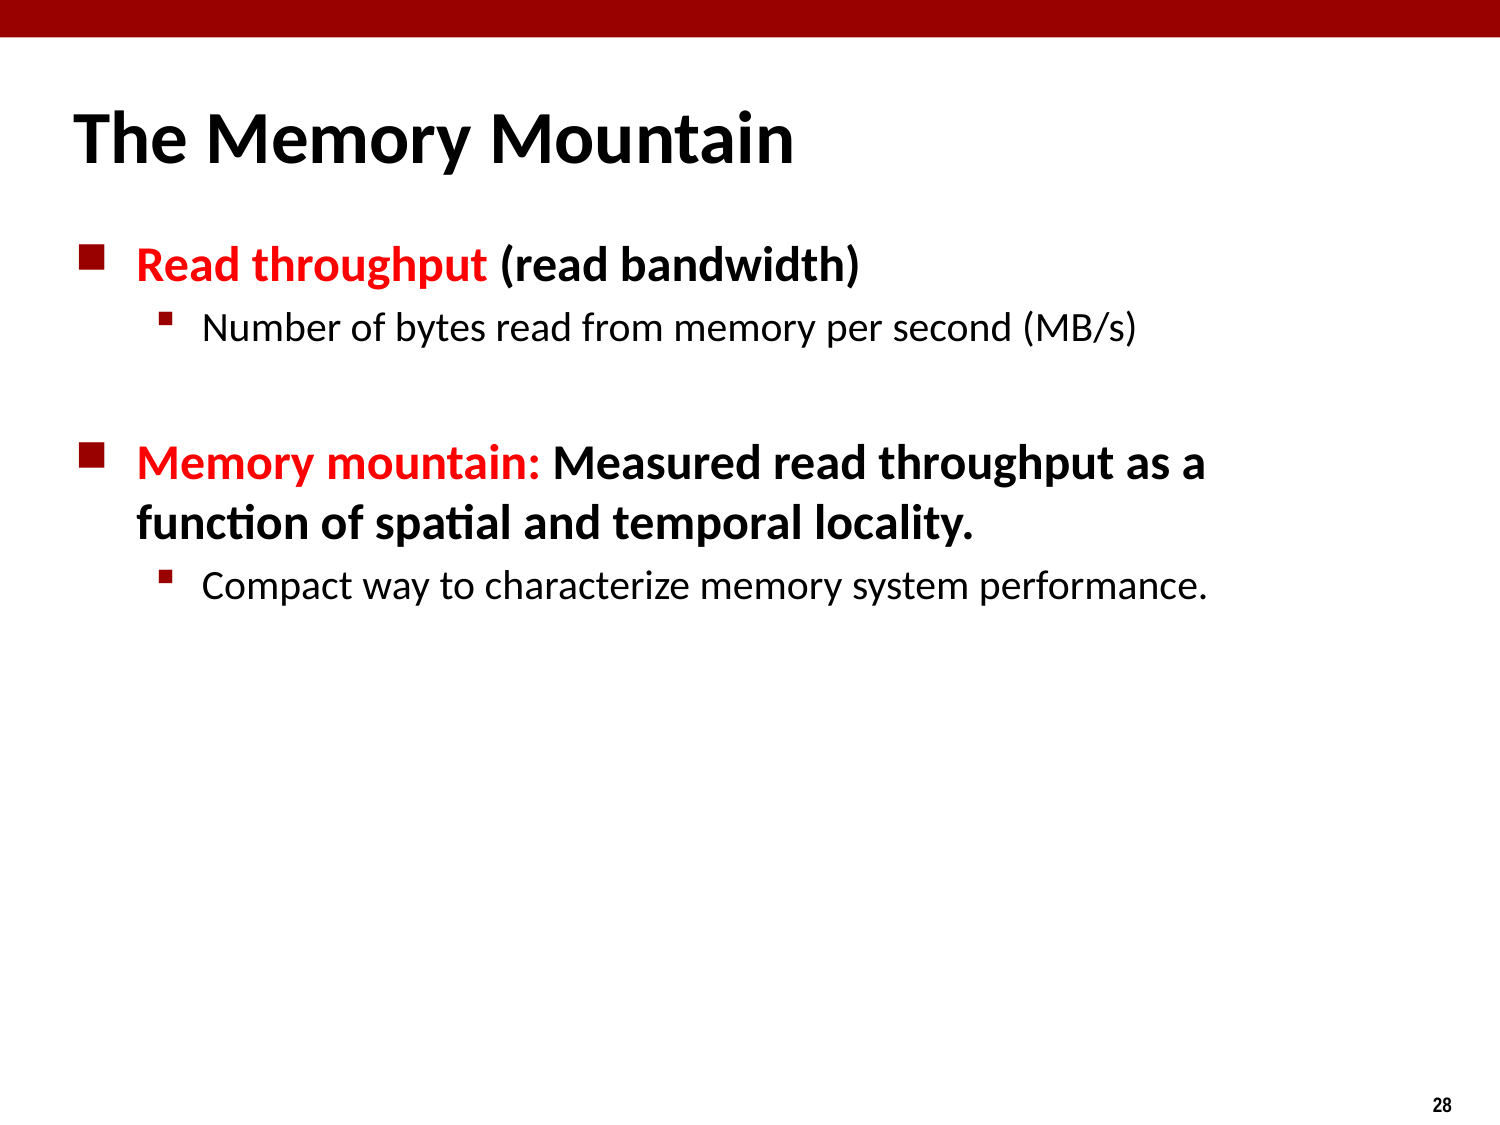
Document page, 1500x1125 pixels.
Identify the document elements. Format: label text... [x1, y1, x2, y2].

list Read throughput (read bandwidth) Number of bytes read from memory per second (MB/s) Memory mountain: Measured read throughput as a function of spatial and temporal locality. Compact way to characterize memory system performance. [65, 223, 1361, 1040]
title The Memory Mountain [58, 71, 1304, 197]
